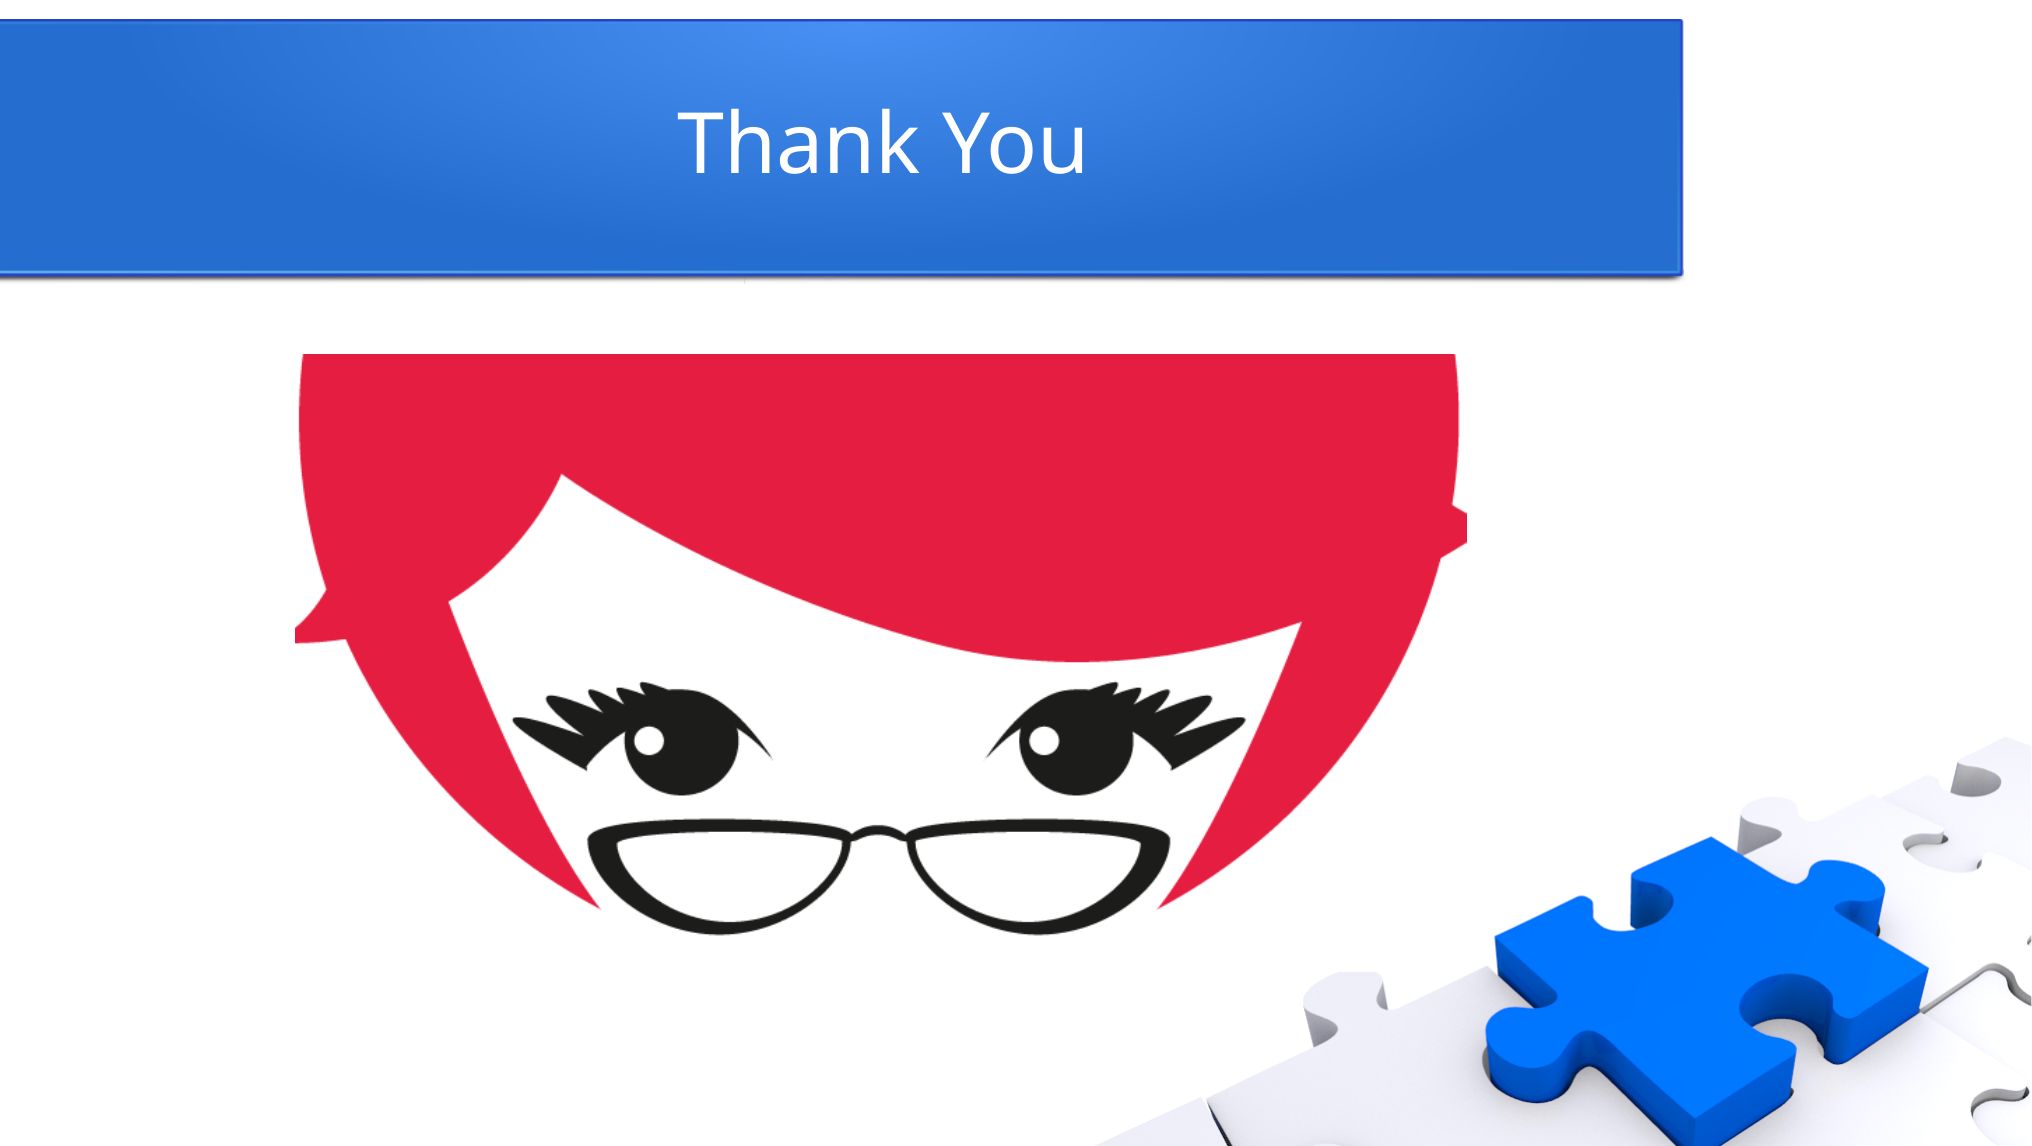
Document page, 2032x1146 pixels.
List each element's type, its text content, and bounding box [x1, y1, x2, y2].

title Thank You [101, 45, 1666, 237]
picture [0, 19, 1689, 284]
picture [295, 354, 2032, 1146]
